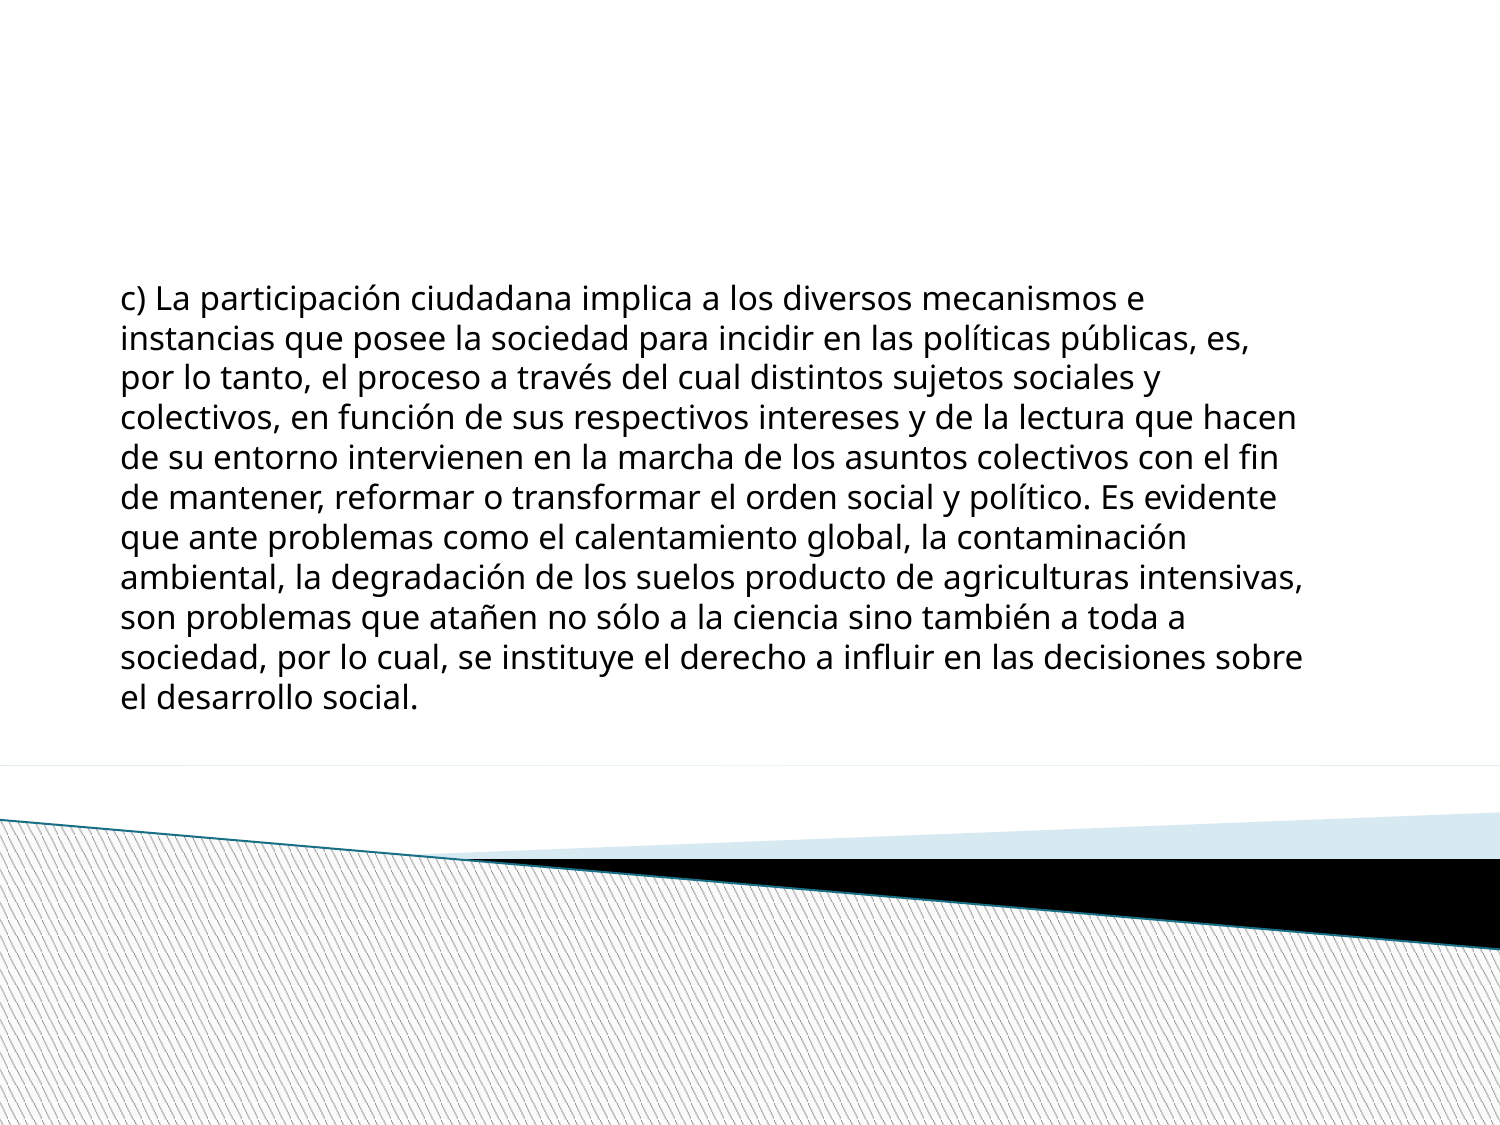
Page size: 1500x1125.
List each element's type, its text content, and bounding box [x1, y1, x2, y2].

picture [0, 821, 1500, 1125]
text_box c) La participación ciudadana implica a los diversos mecanismos e instancias que posee la sociedad para incidir en las políticas públicas, es, por lo tanto, el proceso a través del cual distintos sujetos sociales y colectivos, en función de sus respectivos intereses y de la lectura que hacen de su entorno intervienen en la marcha de los asuntos colectivos con el fin de mantener, reformar o transformar el orden social y político. Es evidente que ante problemas como el calentamiento global, la contaminación ambiental, la degradación de los suelos producto de agriculturas intensivas, son problemas que atañen no sólo a la ciencia sino también a toda a sociedad, por lo cual, se instituye el derecho a influir en las decisiones sobre el desarrollo social. [105, 269, 1325, 724]
